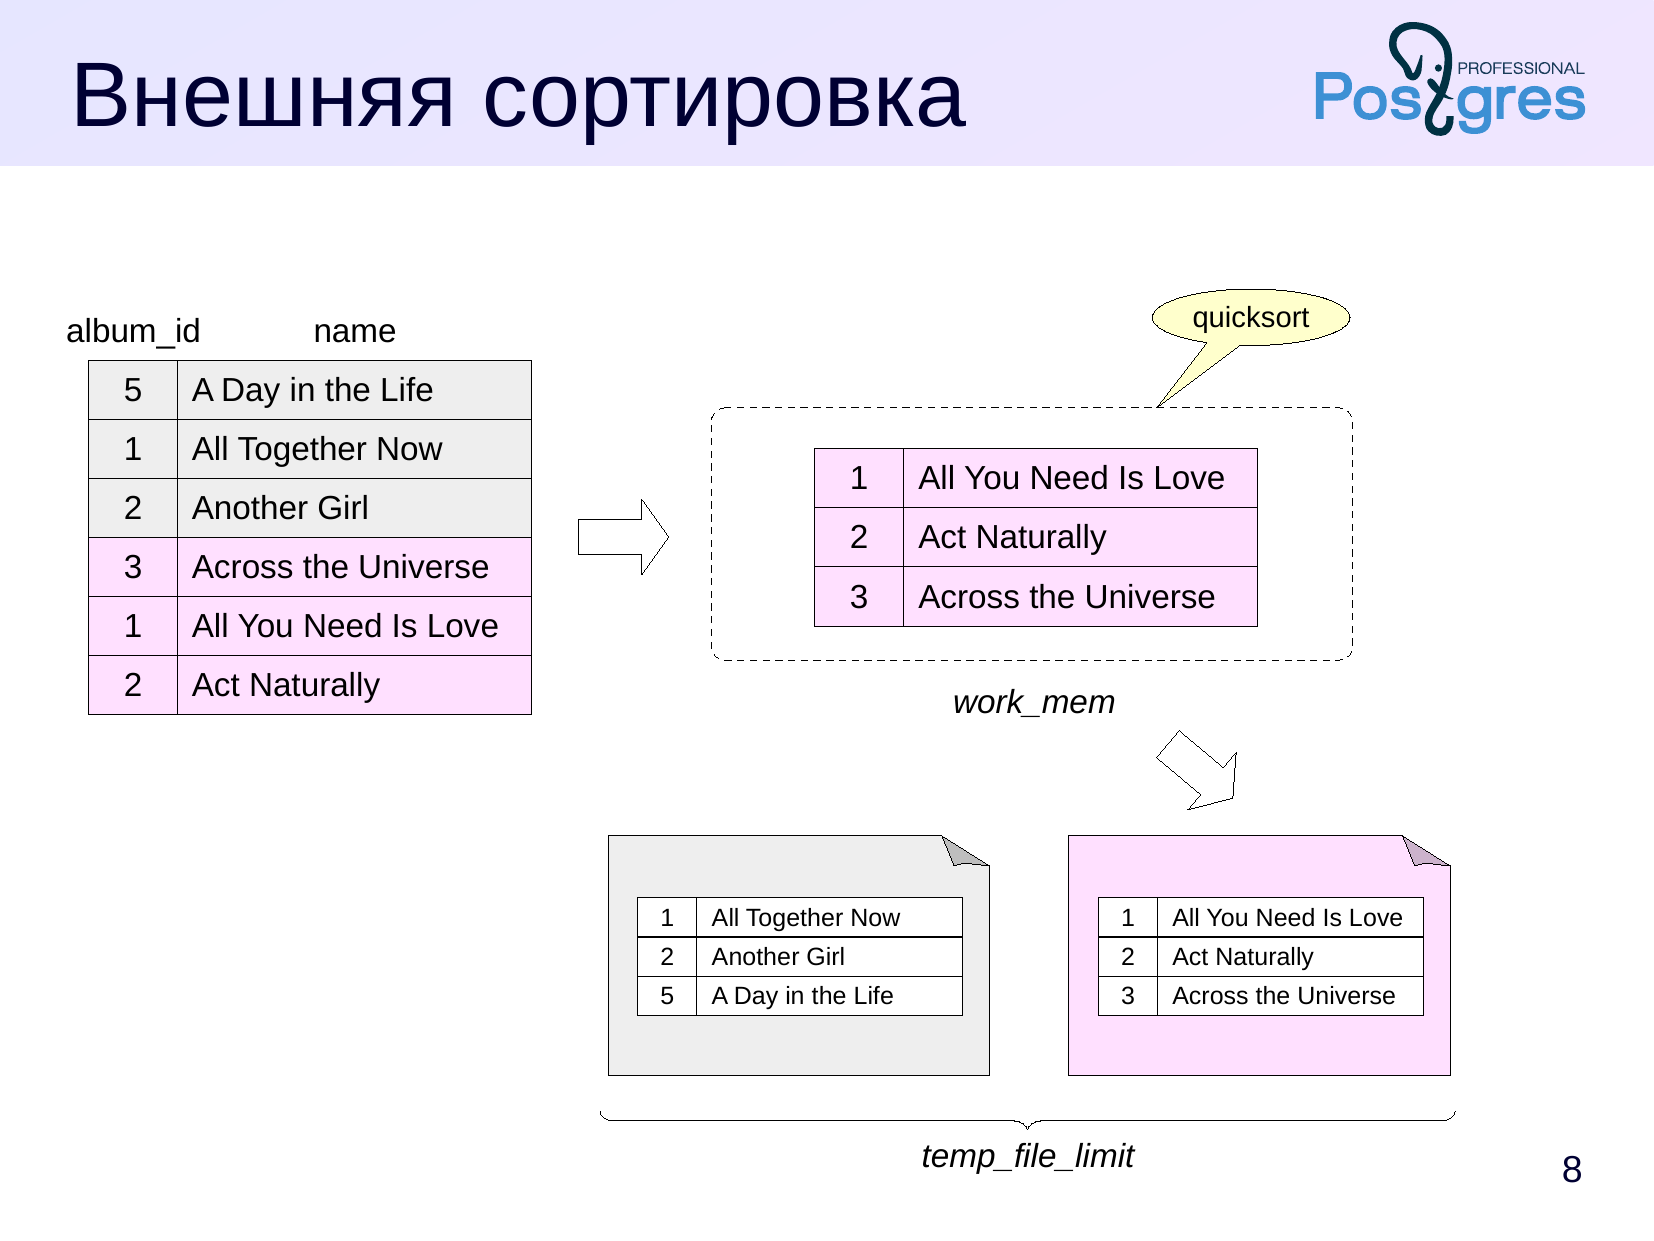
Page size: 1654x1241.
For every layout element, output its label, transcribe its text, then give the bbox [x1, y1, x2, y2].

text_box A Day in the Life [177, 360, 532, 419]
text_box All You Need Is Love [903, 448, 1258, 507]
text_box All You Need Is Love [177, 597, 532, 655]
text_box [711, 407, 1353, 661]
text_box All Together Now [177, 419, 532, 478]
text_box 2 [88, 478, 177, 537]
text_box Act Naturally [1157, 937, 1424, 976]
text_box [578, 499, 669, 575]
text_box Across the Universe [903, 566, 1258, 627]
text_box 1 [1098, 897, 1157, 937]
text_box work_mem [938, 675, 1131, 728]
text_box album_id [89, 301, 178, 360]
text_box 1 [88, 597, 177, 655]
text_box 5 [637, 977, 696, 1016]
text_box temp_file_limit [906, 1130, 1150, 1183]
text_box 1 [88, 419, 177, 478]
text_box name [178, 301, 533, 361]
text_box All Together Now [696, 897, 963, 937]
text_box 2 [814, 507, 903, 566]
text_box 3 [88, 537, 177, 597]
text_box 1 [814, 448, 903, 507]
text_box A Day in the Life [696, 977, 963, 1016]
text_box Act Naturally [903, 507, 1258, 566]
text_box Act Naturally [177, 655, 532, 715]
text_box [1068, 835, 1451, 1076]
text_box 2 [88, 655, 177, 715]
text_box All You Need Is Love [1157, 897, 1424, 937]
title Внешняя сортировка [70, 43, 1261, 151]
text_box 2 [637, 937, 696, 977]
text_box 3 [814, 566, 903, 627]
text_box 2 [1098, 937, 1157, 976]
text_box Another Girl [177, 478, 532, 537]
text_box 5 [88, 360, 177, 419]
text_box 3 [1098, 976, 1157, 1016]
text_box [1156, 730, 1237, 810]
text_box quicksort [1152, 289, 1351, 408]
text_box Across the Universe [177, 537, 532, 597]
text_box Another Girl [696, 937, 963, 977]
text_box Across the Universe [1157, 976, 1424, 1016]
text_box [608, 835, 990, 1076]
text_box 1 [637, 897, 696, 937]
